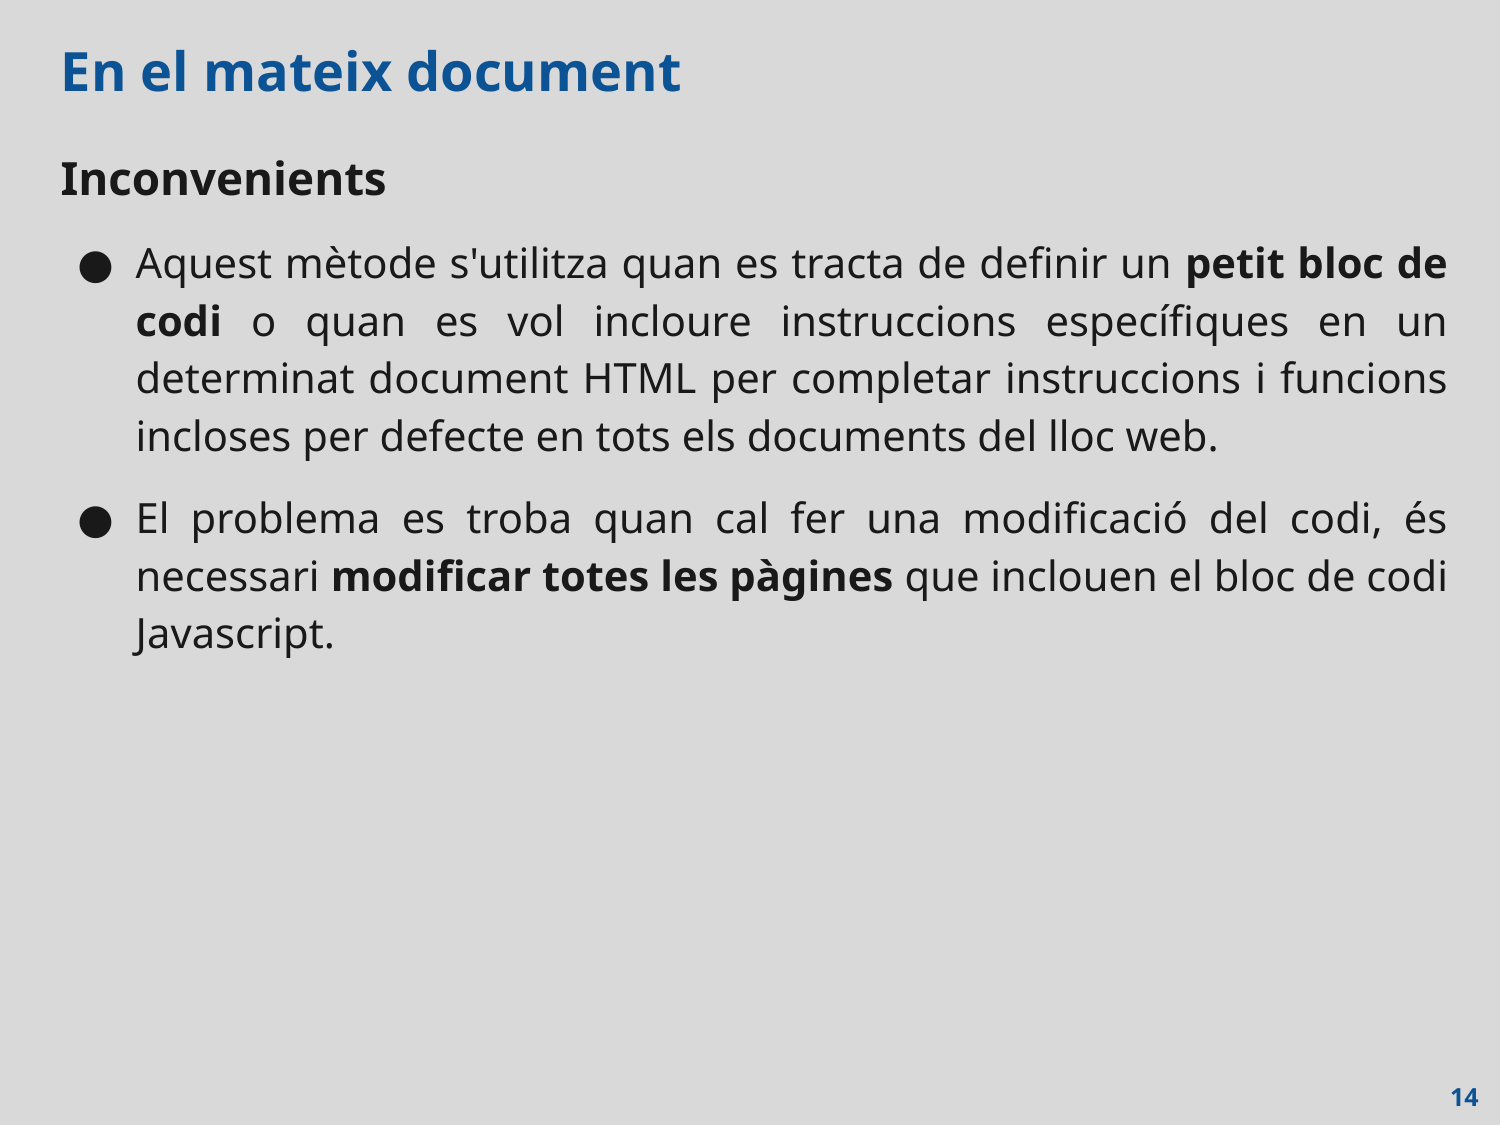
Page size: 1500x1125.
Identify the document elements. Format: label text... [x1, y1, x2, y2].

list Inconvenients Aquest mètode s'utilitza quan es tracta de definir un petit bloc de codi o quan es vol incloure instruccions específiques en un determinat document HTML per completar instruccions i funcions incloses per defecte en tots els documents del lloc web. El problema es troba quan cal fer una modificació del codi, és necessari modificar totes les pàgines que inclouen el bloc de codi Javascript. [45, 126, 1464, 1019]
title En el mateix document [45, 18, 1439, 120]
slide_number <número> [1395, 1072, 1494, 1125]
